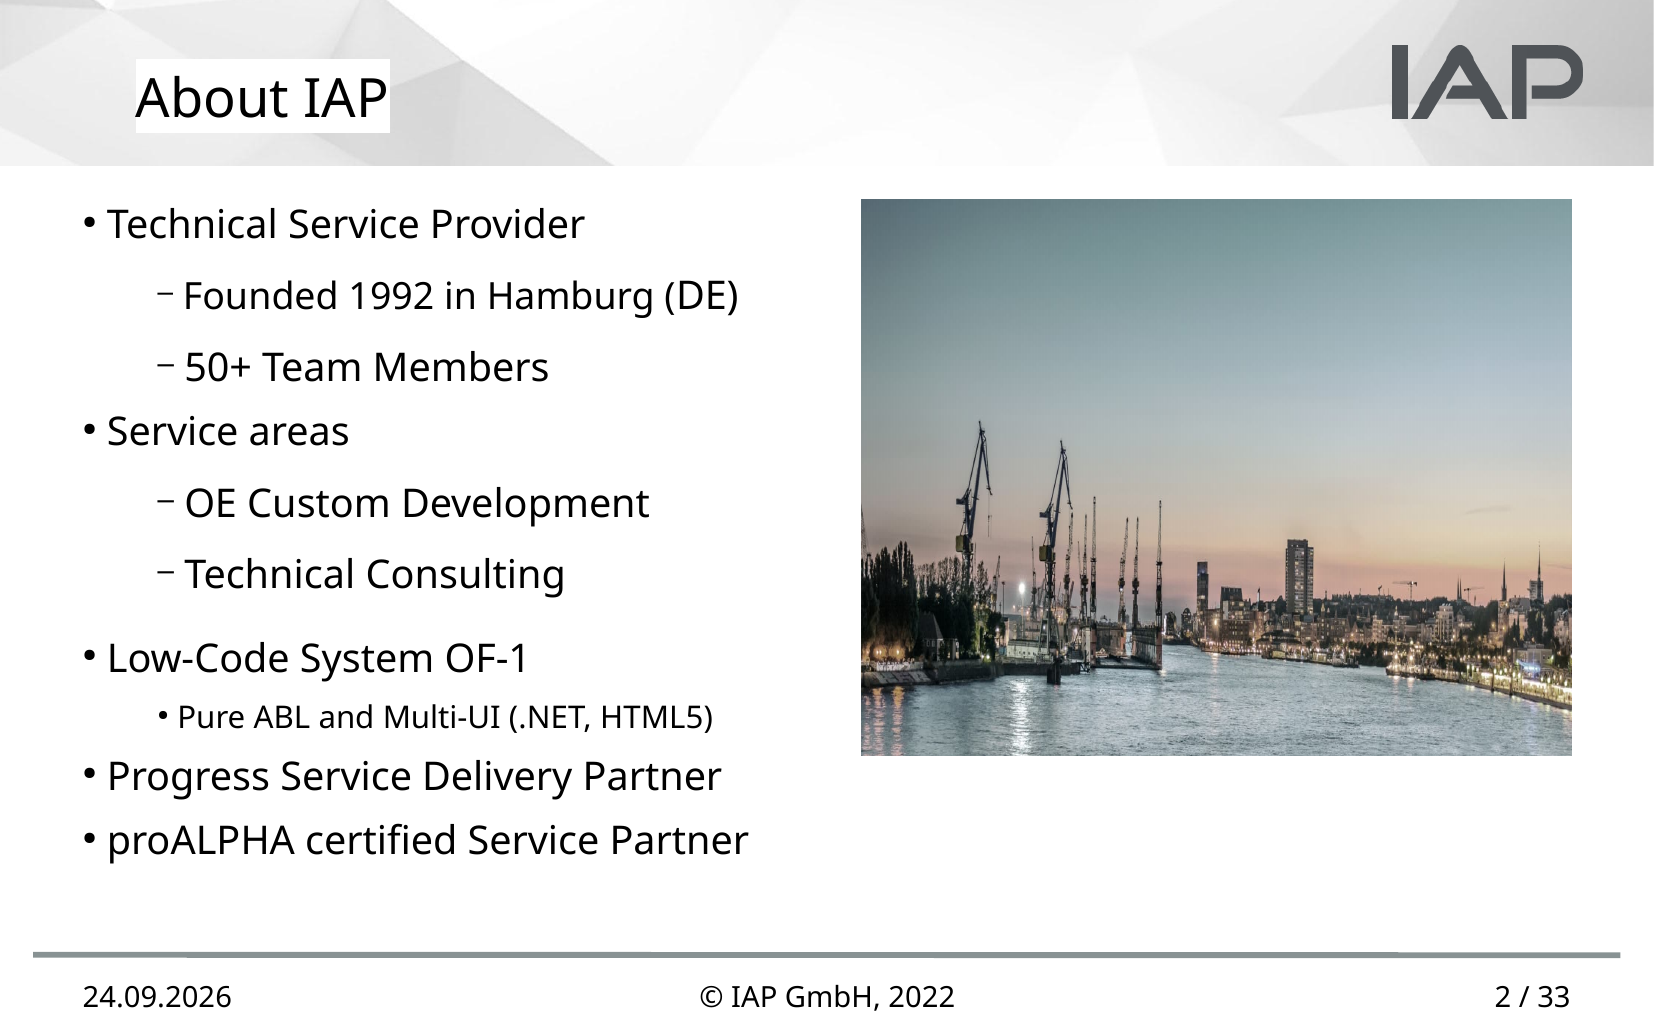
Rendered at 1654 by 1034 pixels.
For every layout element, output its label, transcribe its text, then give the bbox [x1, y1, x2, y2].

picture [0, 0, 1654, 166]
title About IAP [135, 41, 1264, 152]
picture [861, 199, 1572, 756]
list Technical Service Provider Founded 1992 in Hamburg (DE) 50+ Team Members Service areas OE Custom Development Technical Consulting Low-Code System OF-1 Pure ABL and Multi-UI (.NET, HTML5) Progress Service Delivery Partner proALPHA certified Service Partner [82, 196, 1571, 891]
